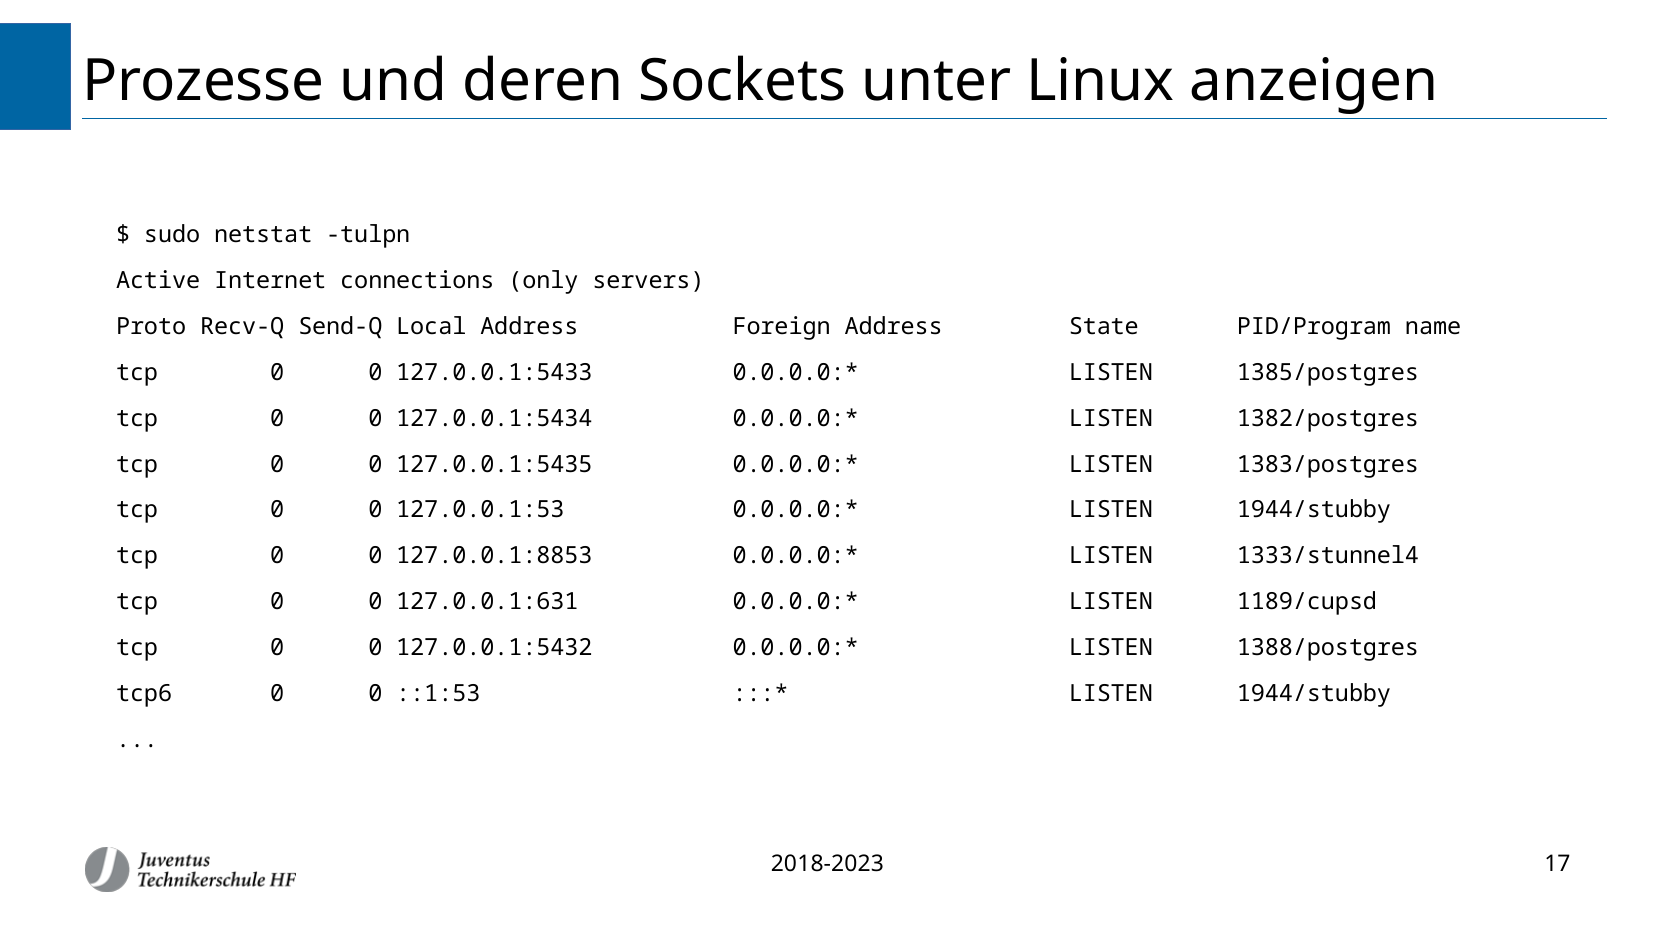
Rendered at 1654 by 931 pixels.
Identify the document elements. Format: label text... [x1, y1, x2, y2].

title Prozesse und deren Sockets unter Linux anzeigen [82, 37, 1571, 119]
list $ sudo netstat -tulpn Active Internet connections (only servers) Proto Recv-Q Send-Q Local Address Foreign Address State PID/Program name tcp 0 0 127.0.0.1:5433 0.0.0.0:* LISTEN 1385/postgres tcp 0 0 127.0.0.1:5434 0.0.0.0:* LISTEN 1382/postgres tcp 0 0 127.0.0.1:5435 0.0.0.0:* LISTEN 1383/postgres tcp 0 0 127.0.0.1:53 0.0.0.0:* LISTEN 1944/stubby tcp 0 0 127.0.0.1:8853 0.0.0.0:* LISTEN 1333/stunnel4 tcp 0 0 127.0.0.1:631 0.0.0.0:* LISTEN 1189/cupsd tcp 0 0 127.0.0.1:5432 0.0.0.0:* LISTEN 1388/postgres tcp6 0 0 ::1:53 :::* LISTEN 1944/stubby ... [82, 217, 1571, 758]
picture [85, 847, 296, 892]
